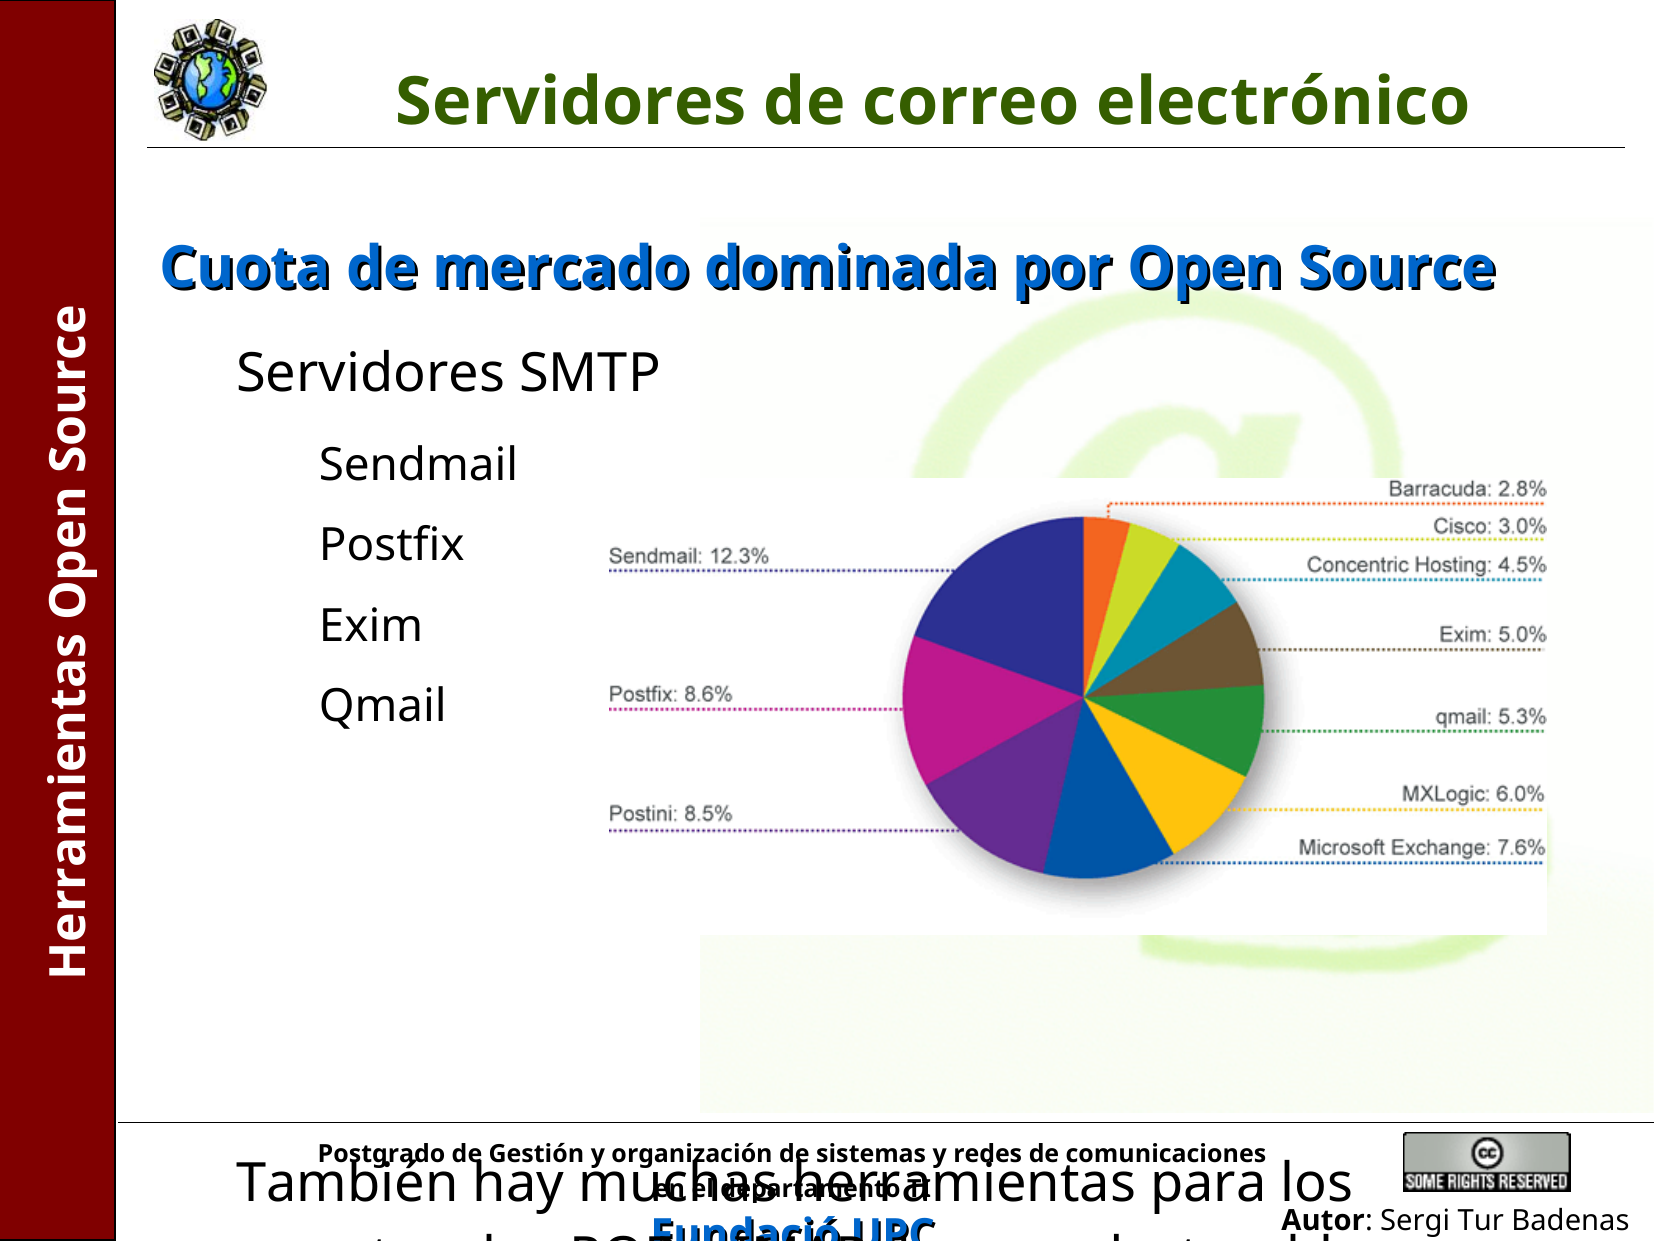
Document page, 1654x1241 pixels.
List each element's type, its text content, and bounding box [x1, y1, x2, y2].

picture [154, 19, 268, 142]
picture [700, 217, 1654, 1113]
picture [1403, 1132, 1571, 1192]
list Cuota de mercado dominada por Open Source Servidores SMTP Sendmail Postfix Exim Qmail También hay muchas herramientas para los protocolos POP y IMAP. La mas destacable Courier Mail Server [141, 225, 1630, 1065]
title Servidores de correo electrónico [224, 49, 1643, 148]
